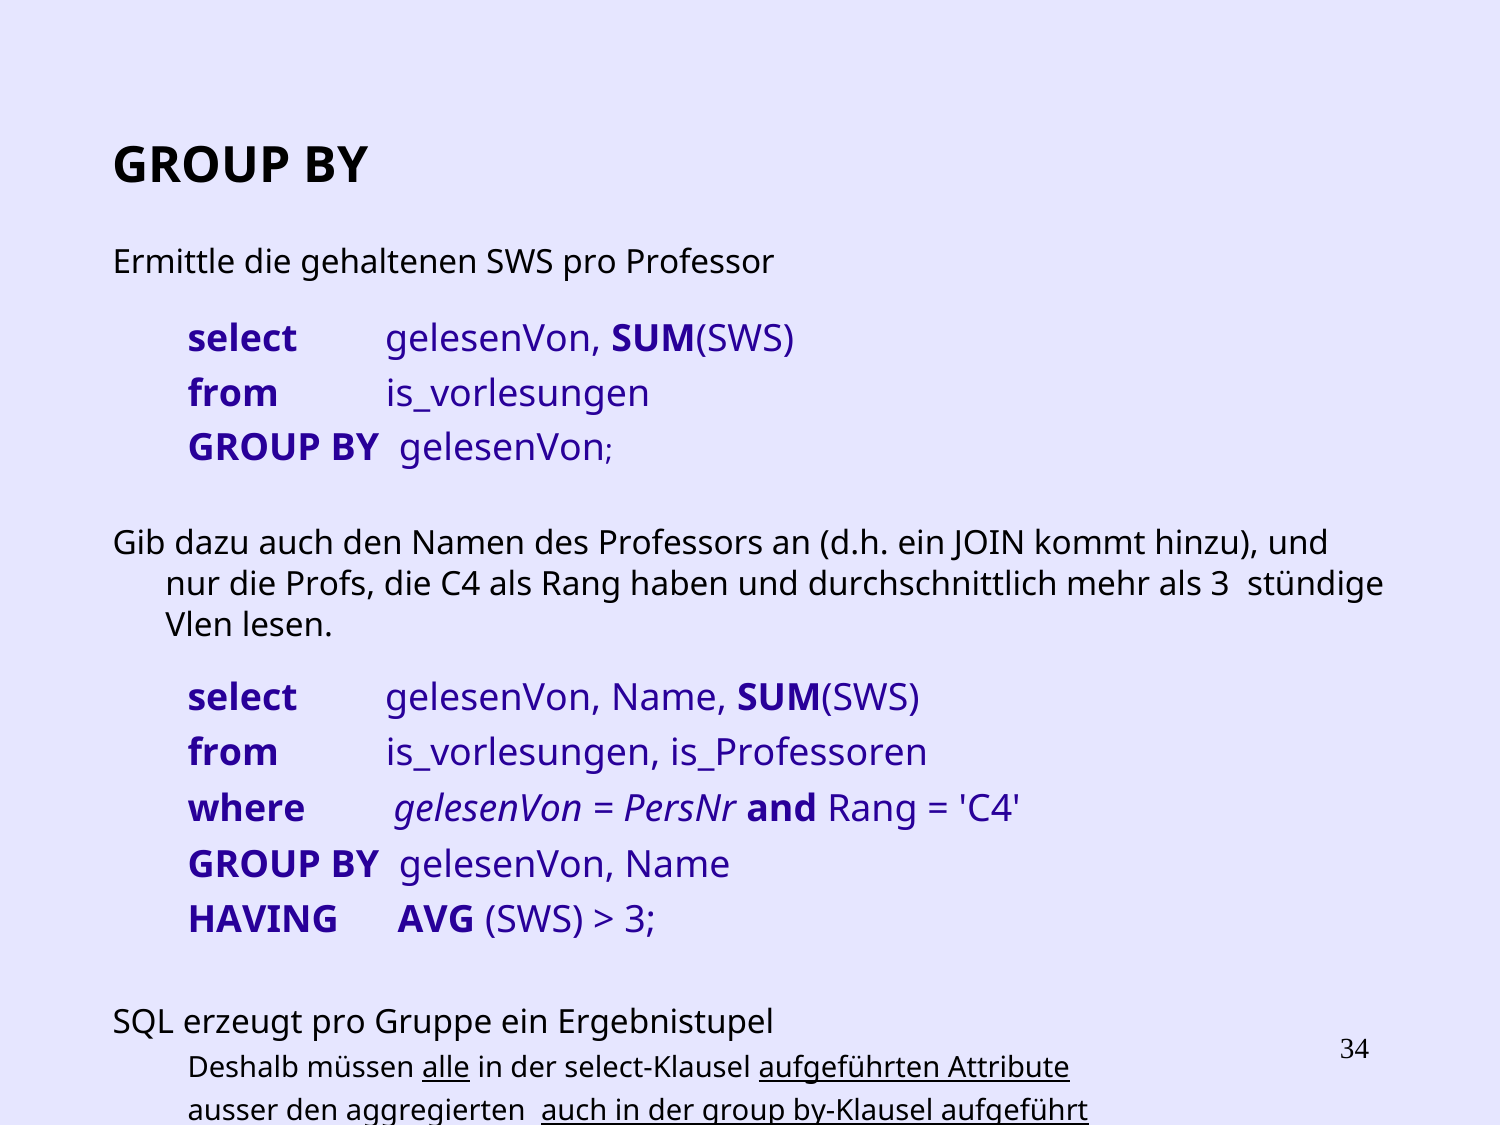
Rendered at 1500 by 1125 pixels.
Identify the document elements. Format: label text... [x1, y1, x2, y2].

title GROUP BY [112, 99, 1388, 226]
list Ermittle die gehaltenen SWS pro Professor select gelesenVon, SUM(SWS) from is_vorlesungen GROUP BY gelesenVon; Gib dazu auch den Namen des Professors an (d.h. ein JOIN kommt hinzu), und nur die Profs, die C4 als Rang haben und durchschnittlich mehr als 3 stündige Vlen lesen. select gelesenVon, Name, SUM(SWS) from is_vorlesungen, is_Professoren where gelesenVon = PersNr and Rang = 'C4' GROUP BY gelesenVon, Name HAVING AVG (SWS) > 3; SQL erzeugt pro Gruppe ein Ergebnistupel Deshalb müssen alle in der select-Klausel aufgeführten Attribute ausser den aggregierten auch in der group by-Klausel aufgeführt werden. Nur so kann SQL sicherstellen, dass sich das Attrbiut nicht innerhalb der Gruppe ändert [112, 237, 1388, 1116]
